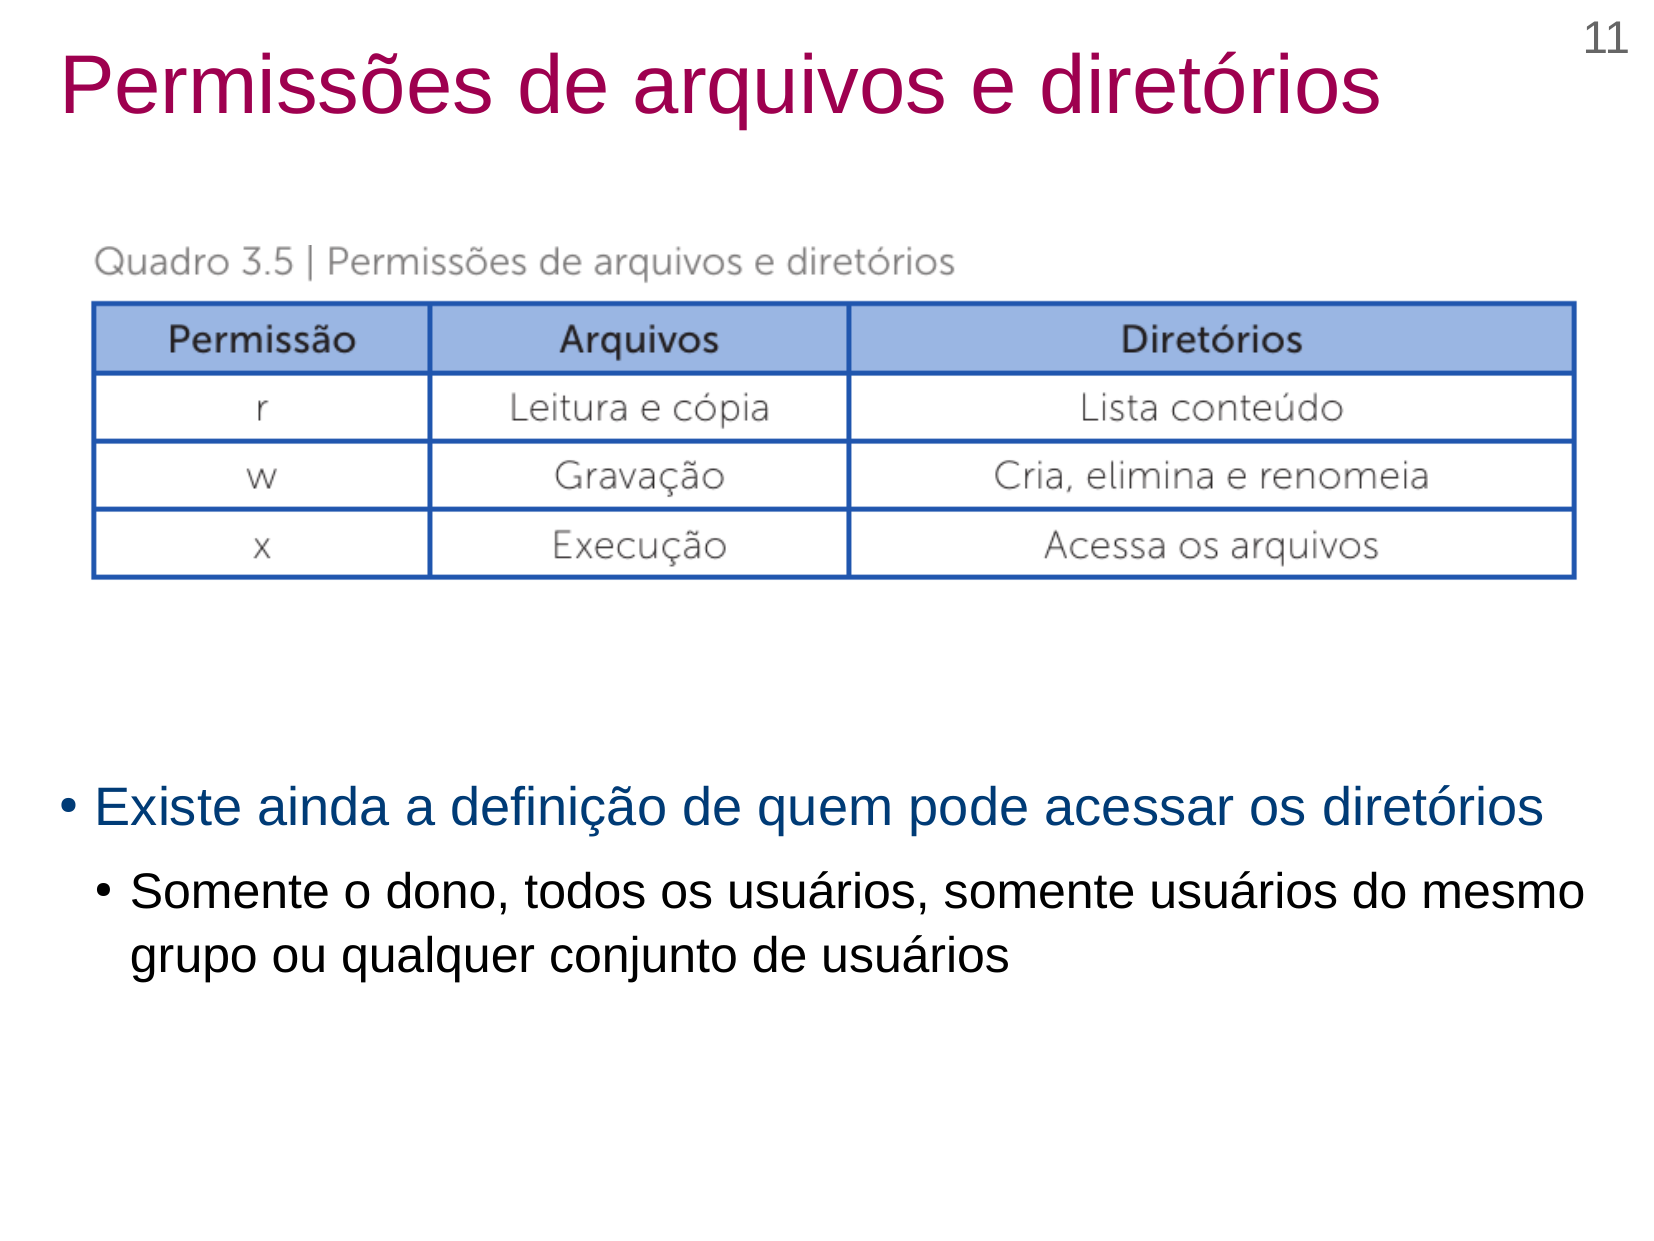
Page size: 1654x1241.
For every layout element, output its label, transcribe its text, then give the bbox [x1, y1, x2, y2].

picture [85, 245, 1582, 585]
list Existe ainda a definição de quem pode acessar os diretórios Somente o dono, todos os usuários, somente usuários do mesmo grupo ou qualquer conjunto de usuários [59, 767, 1595, 1211]
title Permissões de arquivos e diretórios [59, 29, 1595, 148]
